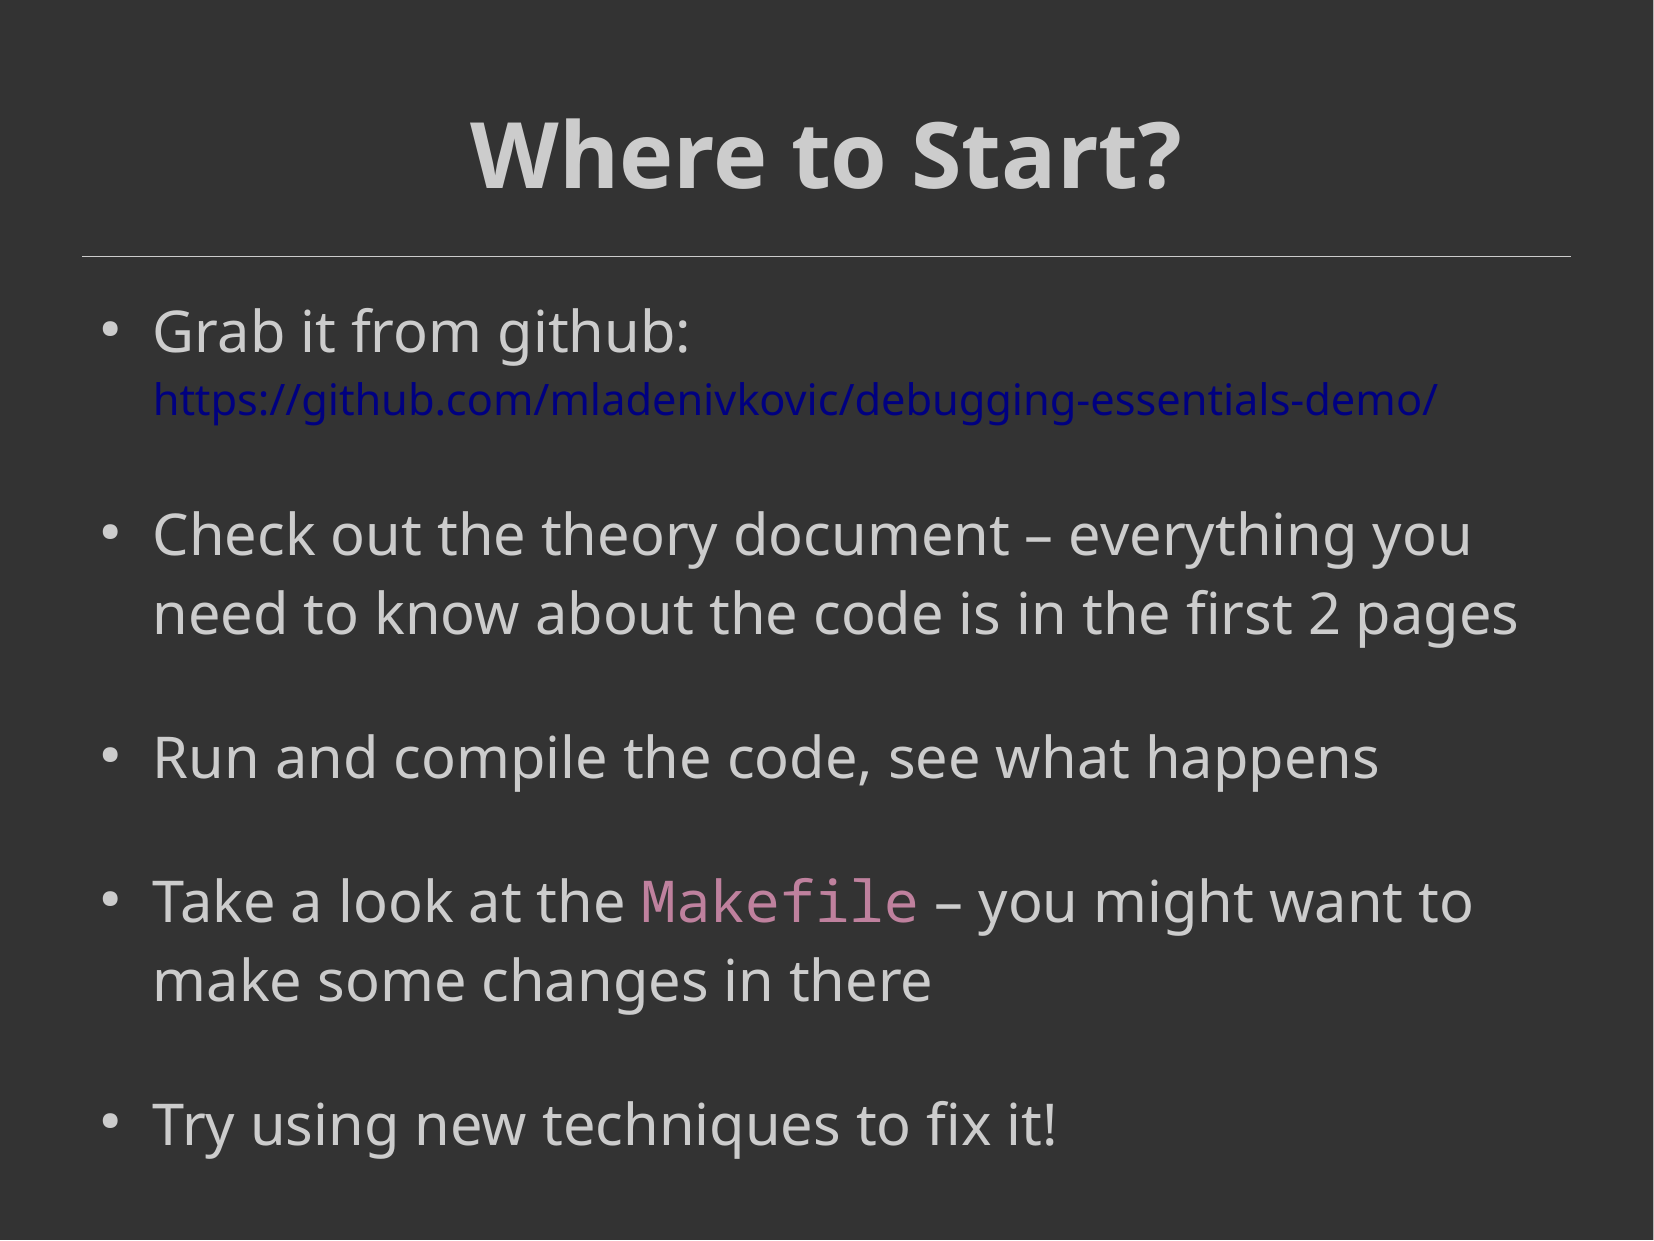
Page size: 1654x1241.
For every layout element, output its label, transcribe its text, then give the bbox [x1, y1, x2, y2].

list Grab it from github: https://github.com/mladenivkovic/debugging-essentials-demo/ Check out the theory document – everything you need to know about the code is in the first 2 pages Run and compile the code, see what happens Take a look at the Makefile – you might want to make some changes in there Try using new techniques to fix it! [82, 290, 1571, 1164]
title Where to Start? [82, 49, 1571, 257]
